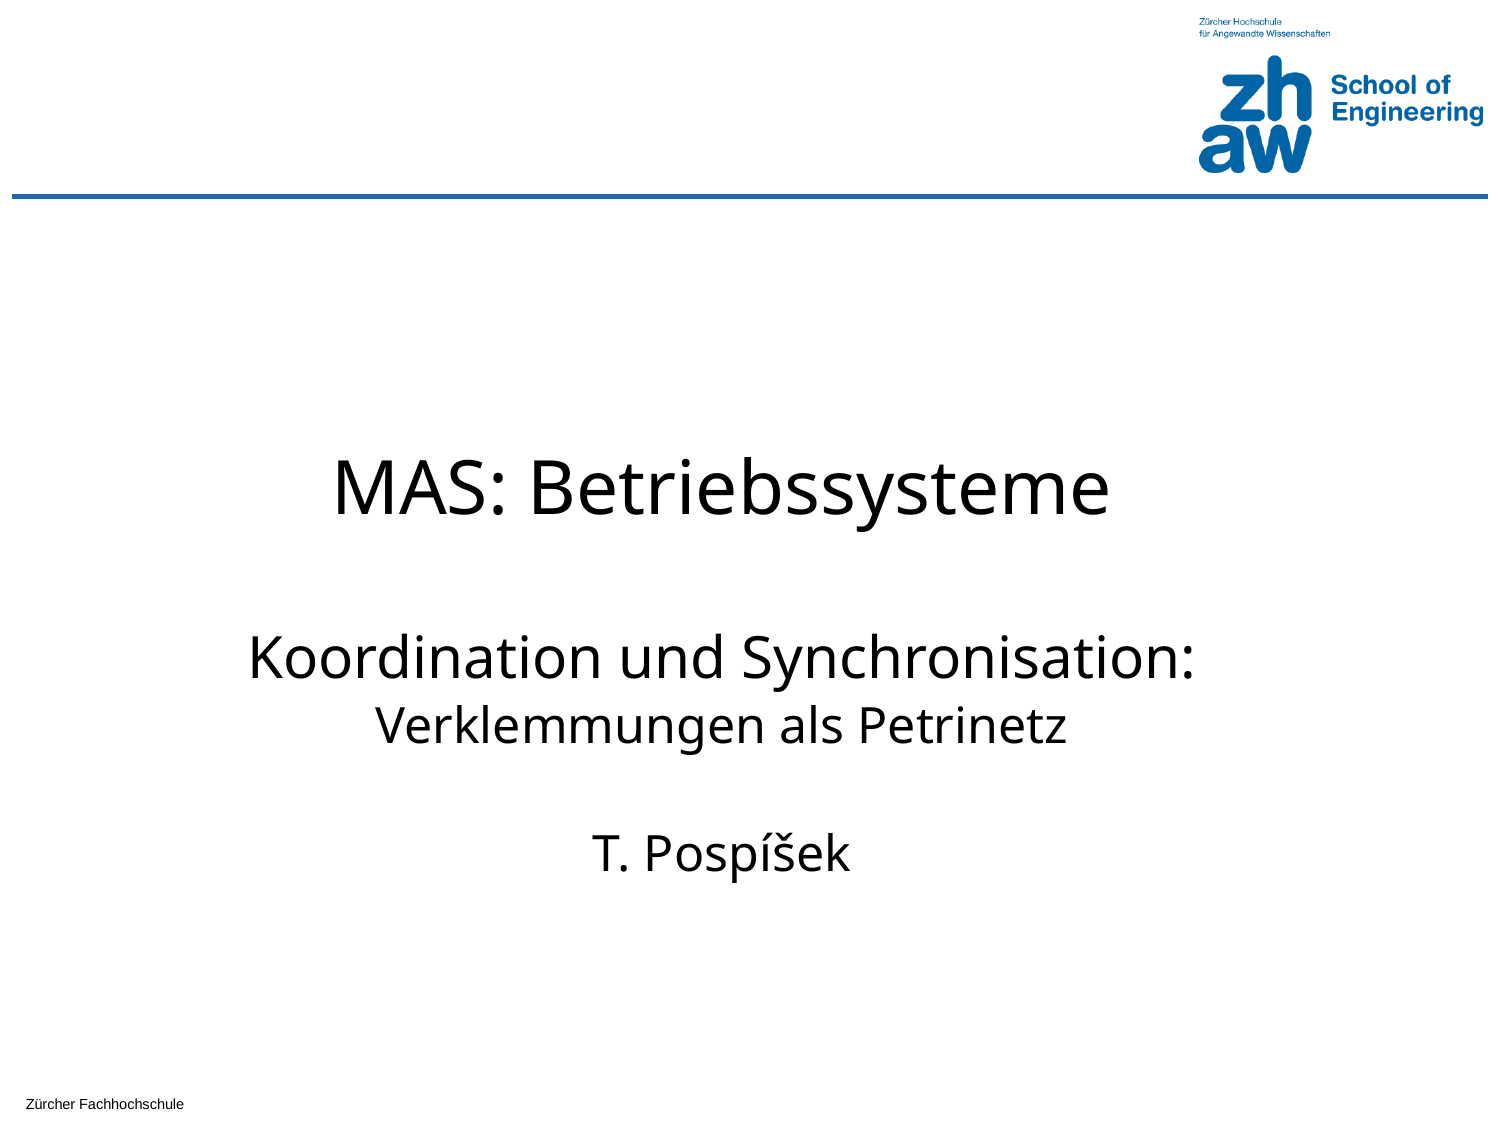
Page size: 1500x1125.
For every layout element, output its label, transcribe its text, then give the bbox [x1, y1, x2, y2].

picture [1199, 18, 1483, 173]
text_box MAS: Betriebssysteme Koordination und Synchronisation: Verklemmungen als Petrinetz T. Pospíšek [49, 337, 1394, 763]
